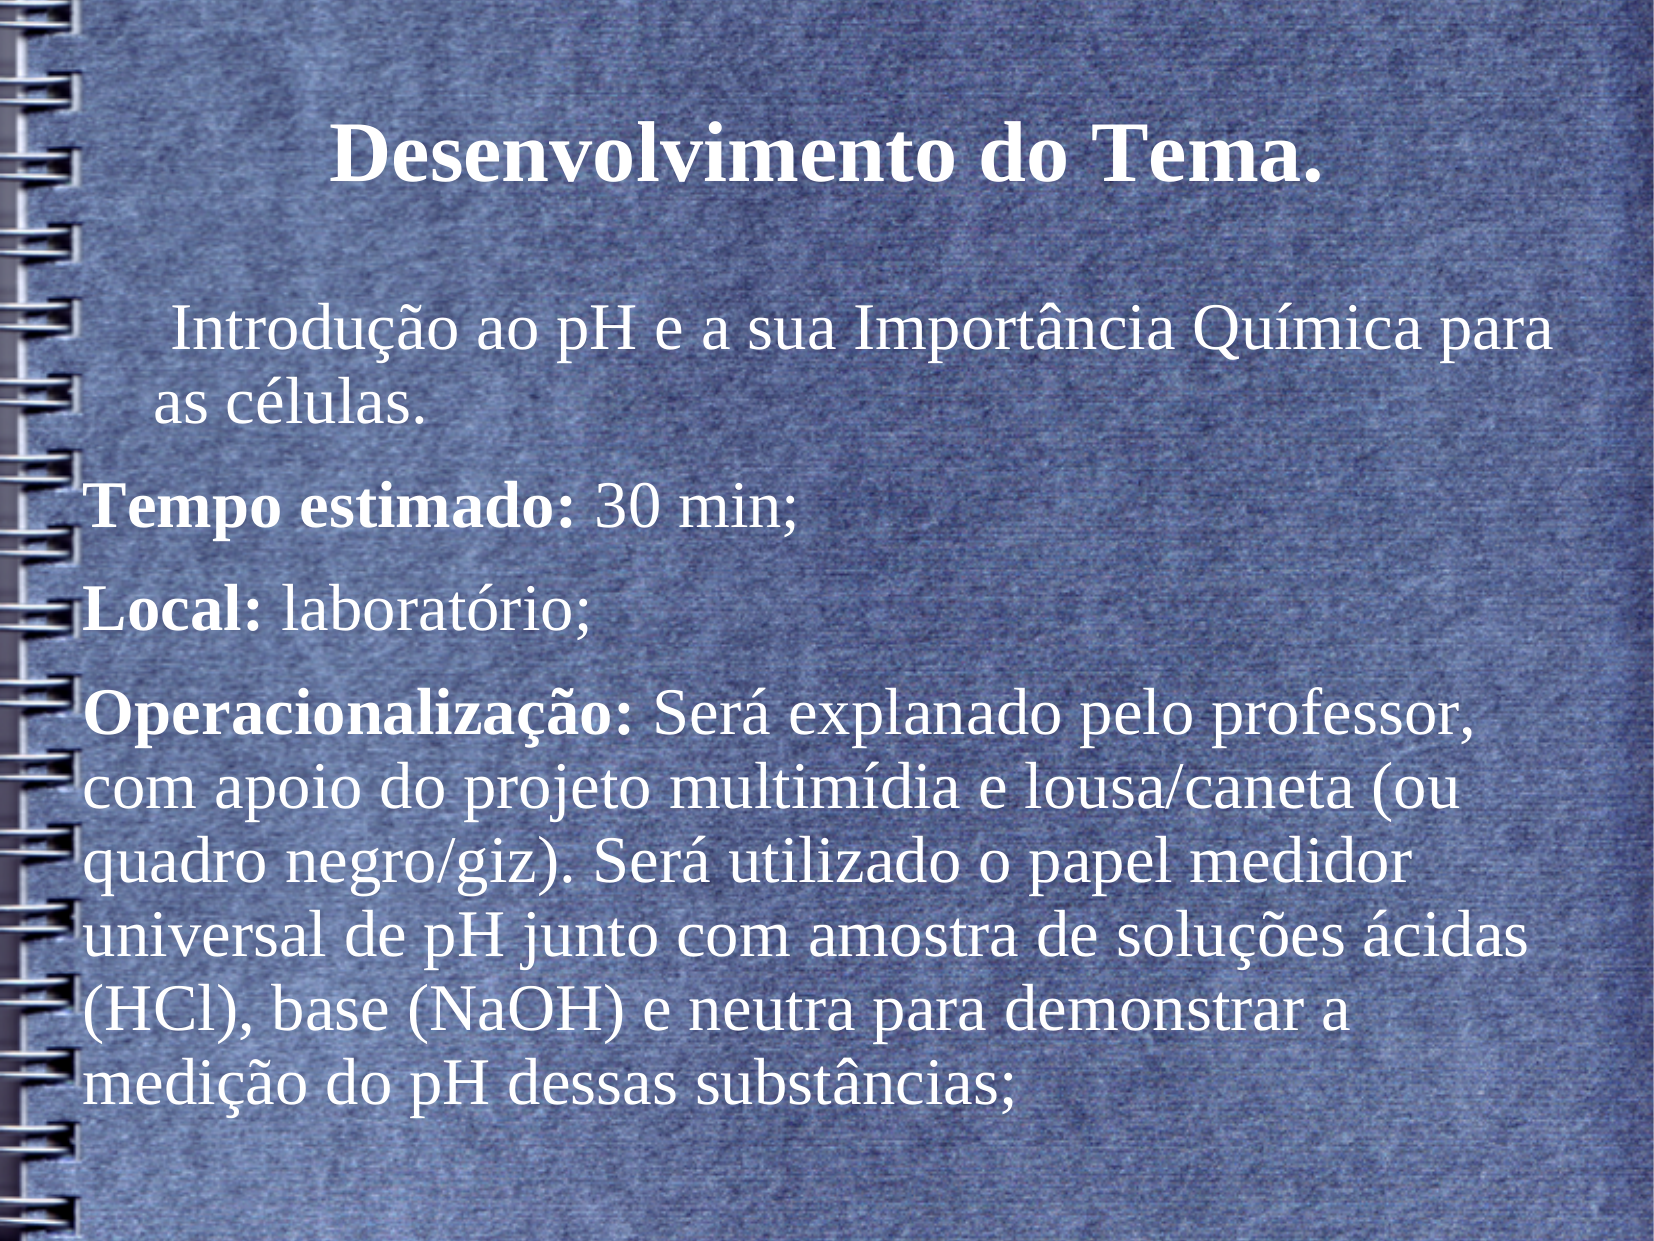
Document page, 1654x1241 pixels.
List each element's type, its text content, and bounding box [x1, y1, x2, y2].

title Desenvolvimento do Tema. [82, 49, 1571, 257]
picture [0, 0, 1654, 1241]
list Introdução ao pH e a sua Importância Química para as células. Tempo estimado: 30 min; Local: laboratório; Operacionalização: Será explanado pelo professor, com apoio do projeto multimídia e lousa/caneta (ou quadro negro/giz). Será utilizado o papel medidor universal de pH junto com amostra de soluções ácidas (HCl), base (NaOH) e neutra para demonstrar a medição do pH dessas substâncias; [82, 290, 1571, 1120]
